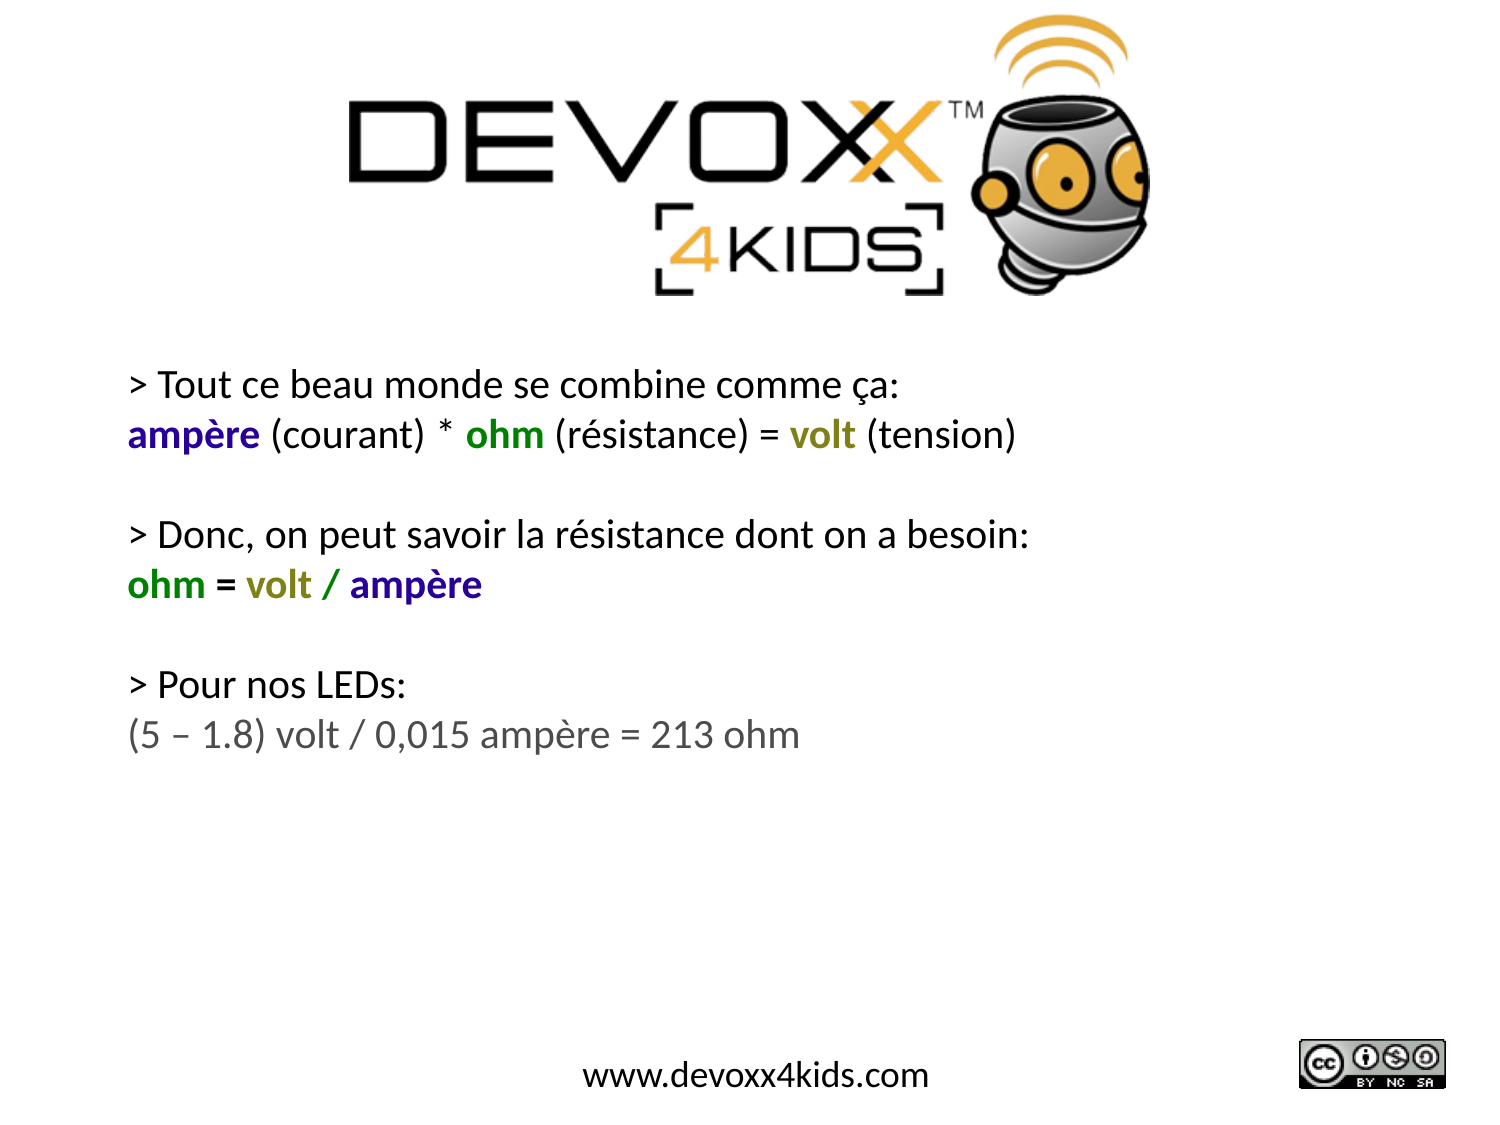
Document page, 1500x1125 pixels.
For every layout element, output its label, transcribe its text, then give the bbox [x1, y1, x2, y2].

picture [349, 14, 1150, 296]
picture [1299, 1039, 1446, 1089]
title > Tout ce beau monde se combine comme ça: ampère (courant) * ohm (résistance) = volt (tension) > Donc, on peut savoir la résistance dont on a besoin: ohm = volt / ampère > Pour nos LEDs: (5 – 1.8) volt / 0,015 ampère = 213 ohm [112, 349, 1388, 1016]
